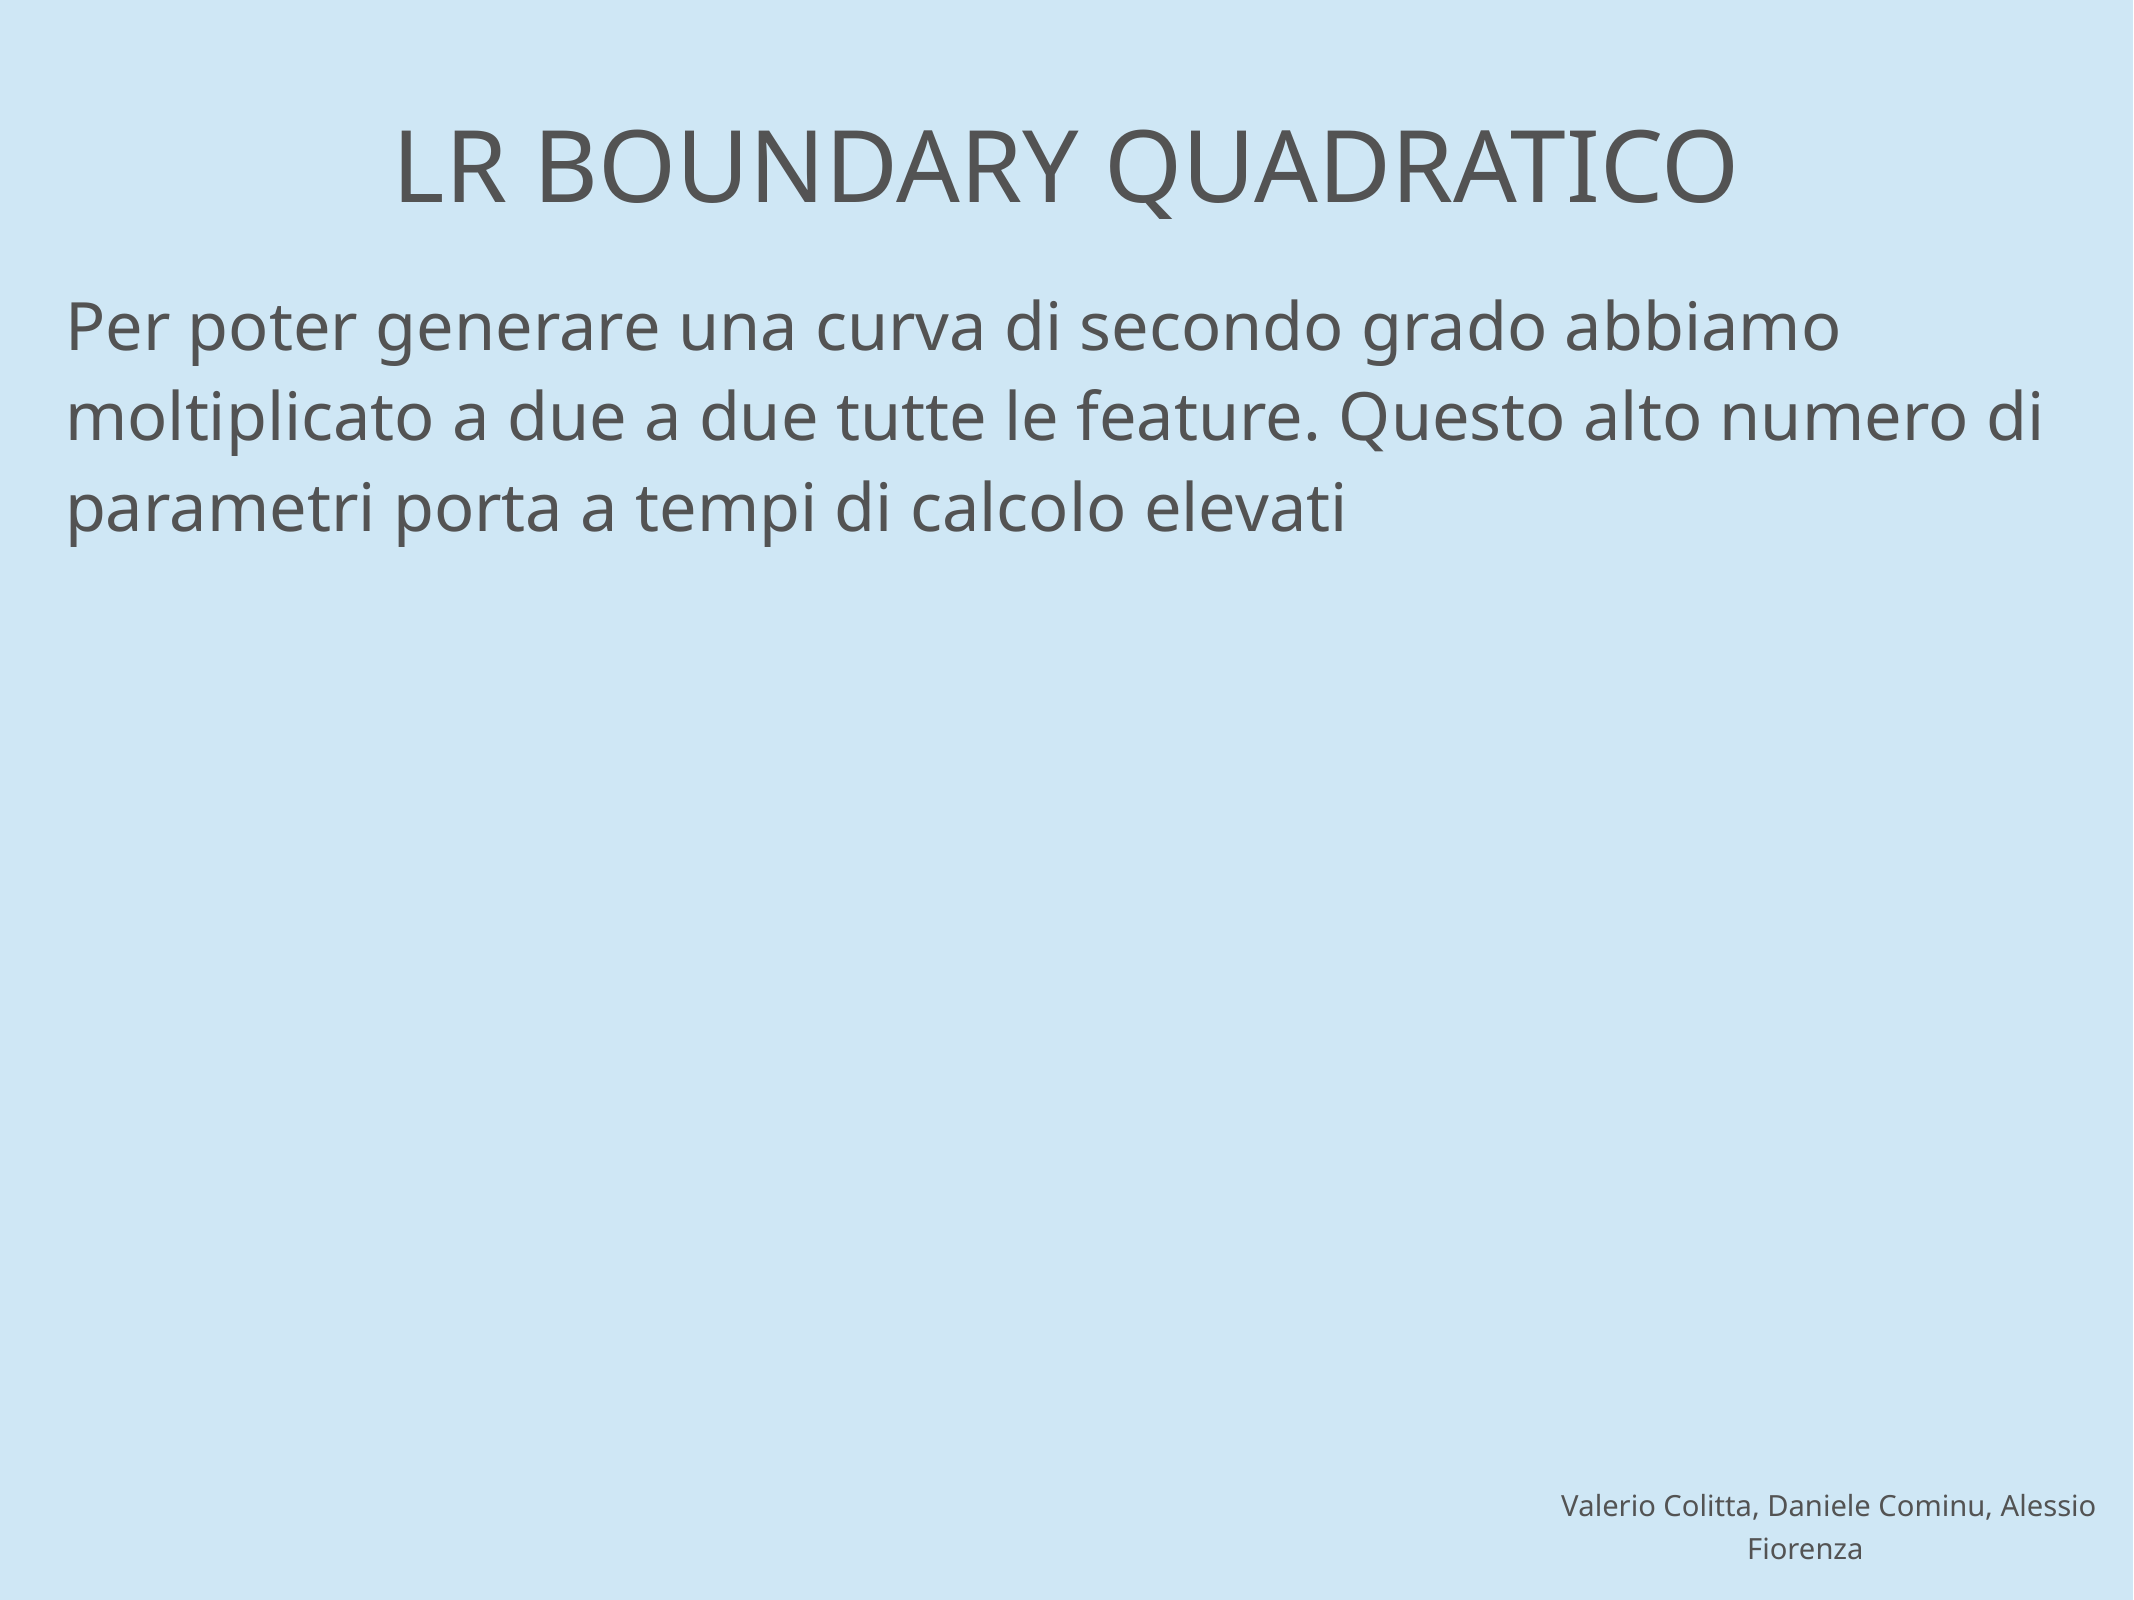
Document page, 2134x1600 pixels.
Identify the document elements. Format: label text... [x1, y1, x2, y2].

title LR BOUNDARY QUADRATICO [58, 94, 64, 626]
subtitle Per poter generare una curva di secondo grado abbiamo moltiplicato a due a due tutte le feature. Questo alto numero di parametri porta a tempi di calcolo elevati [64, 0, 2082, 992]
text_box Valerio Colitta, Daniele Cominu, Alessio Fiorenza [1467, 1496, 2134, 1558]
